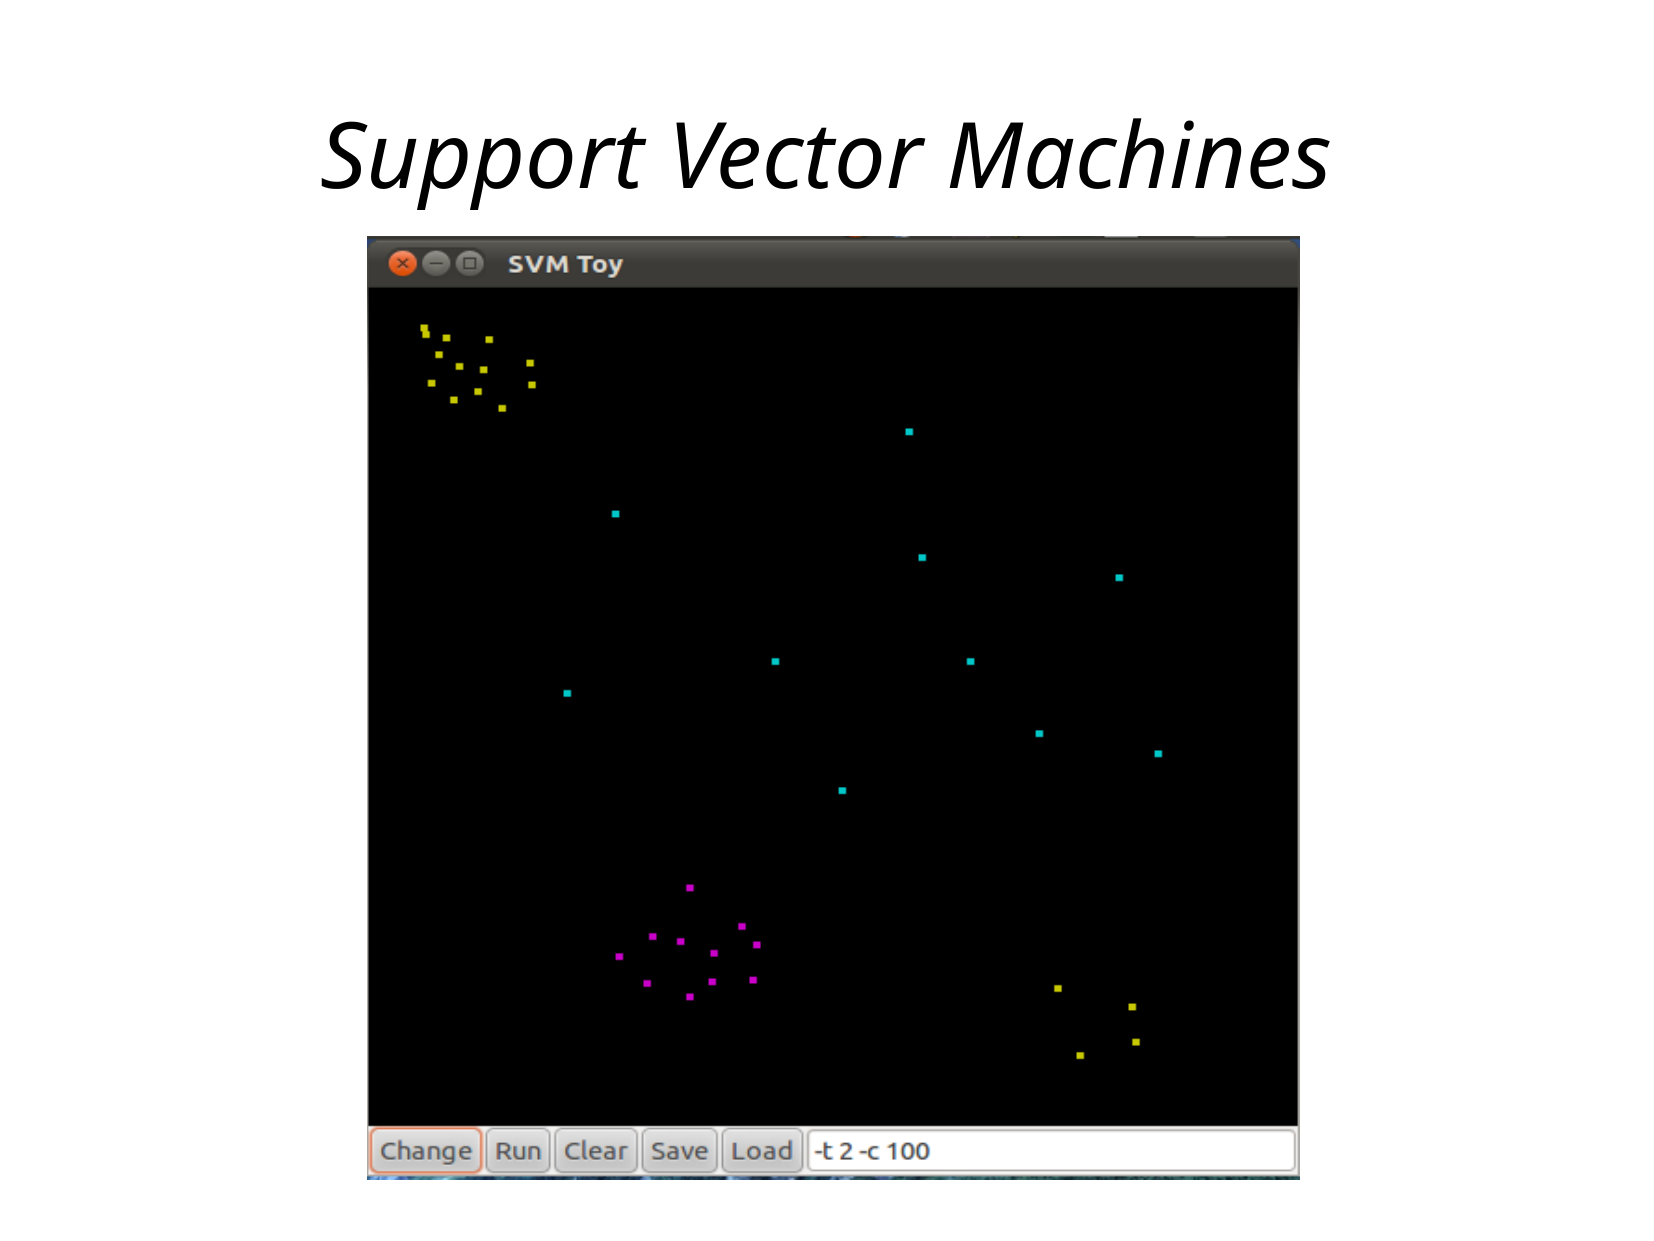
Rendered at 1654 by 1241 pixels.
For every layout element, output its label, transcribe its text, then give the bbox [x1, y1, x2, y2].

title Support Vector Machines [82, 56, 1571, 250]
picture [367, 236, 1300, 1180]
